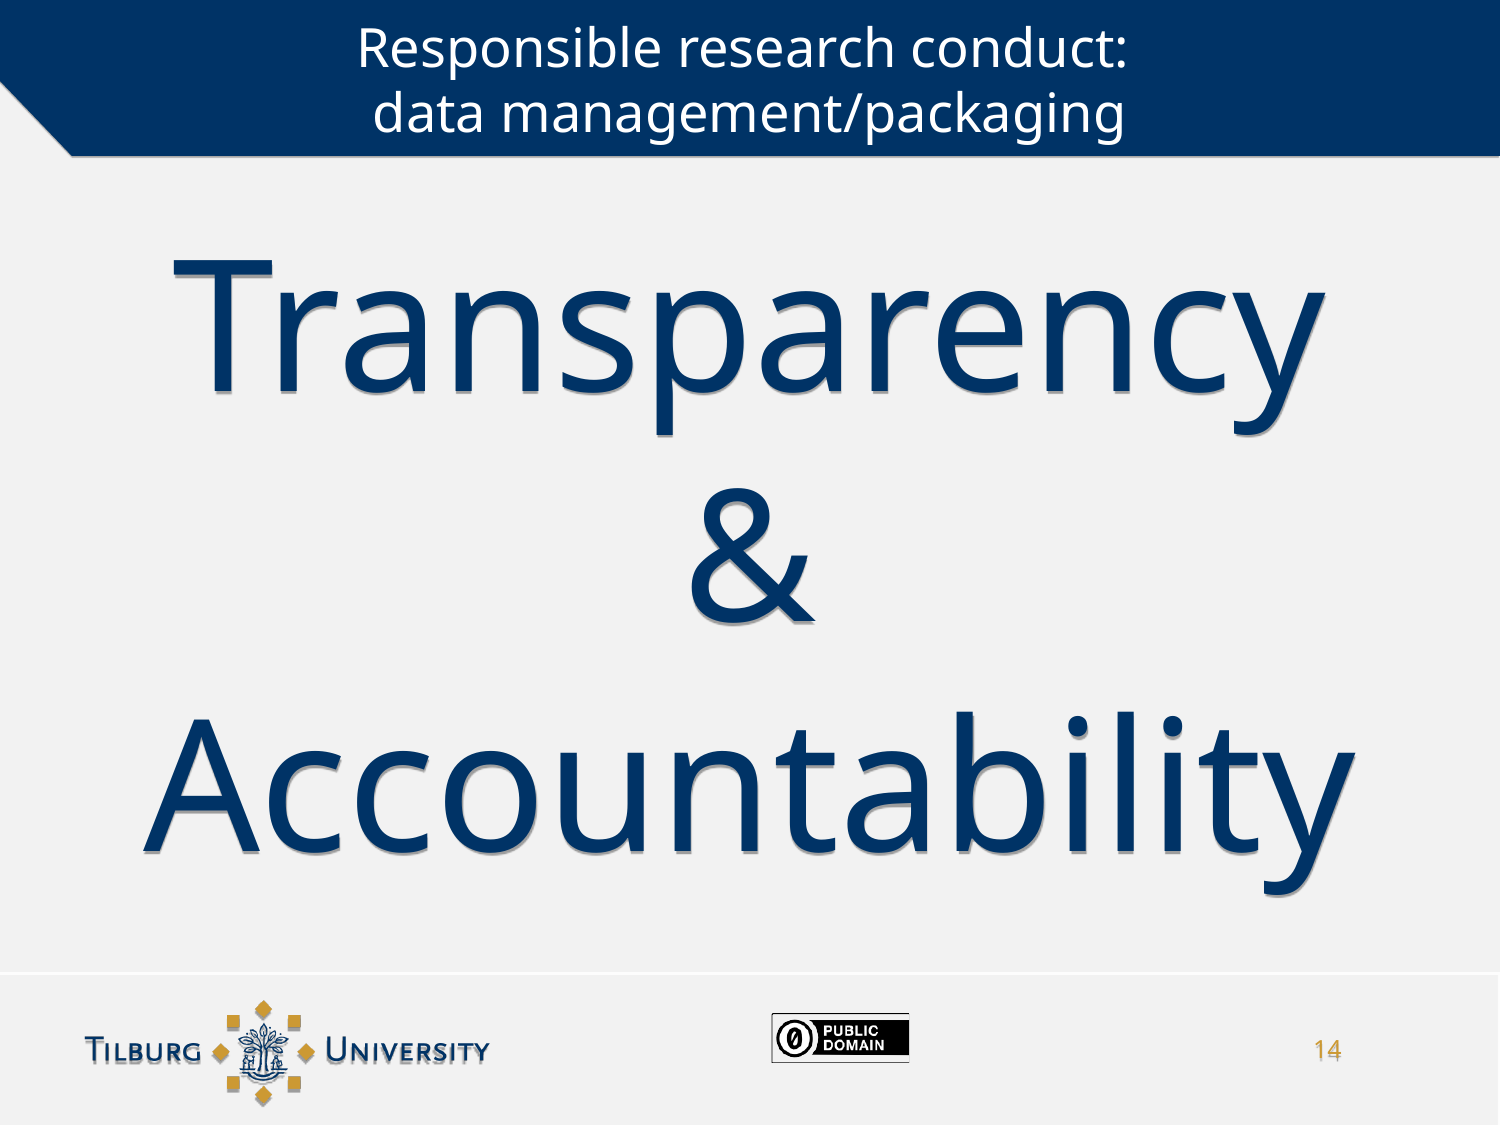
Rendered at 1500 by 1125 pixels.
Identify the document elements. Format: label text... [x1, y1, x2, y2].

text_box [772, 1014, 909, 1062]
title Responsible research conduct: data management/packaging [75, 0, 1426, 156]
text_box Transparency & Accountability [75, 200, 1426, 430]
text_box [1298, 1026, 1426, 1087]
